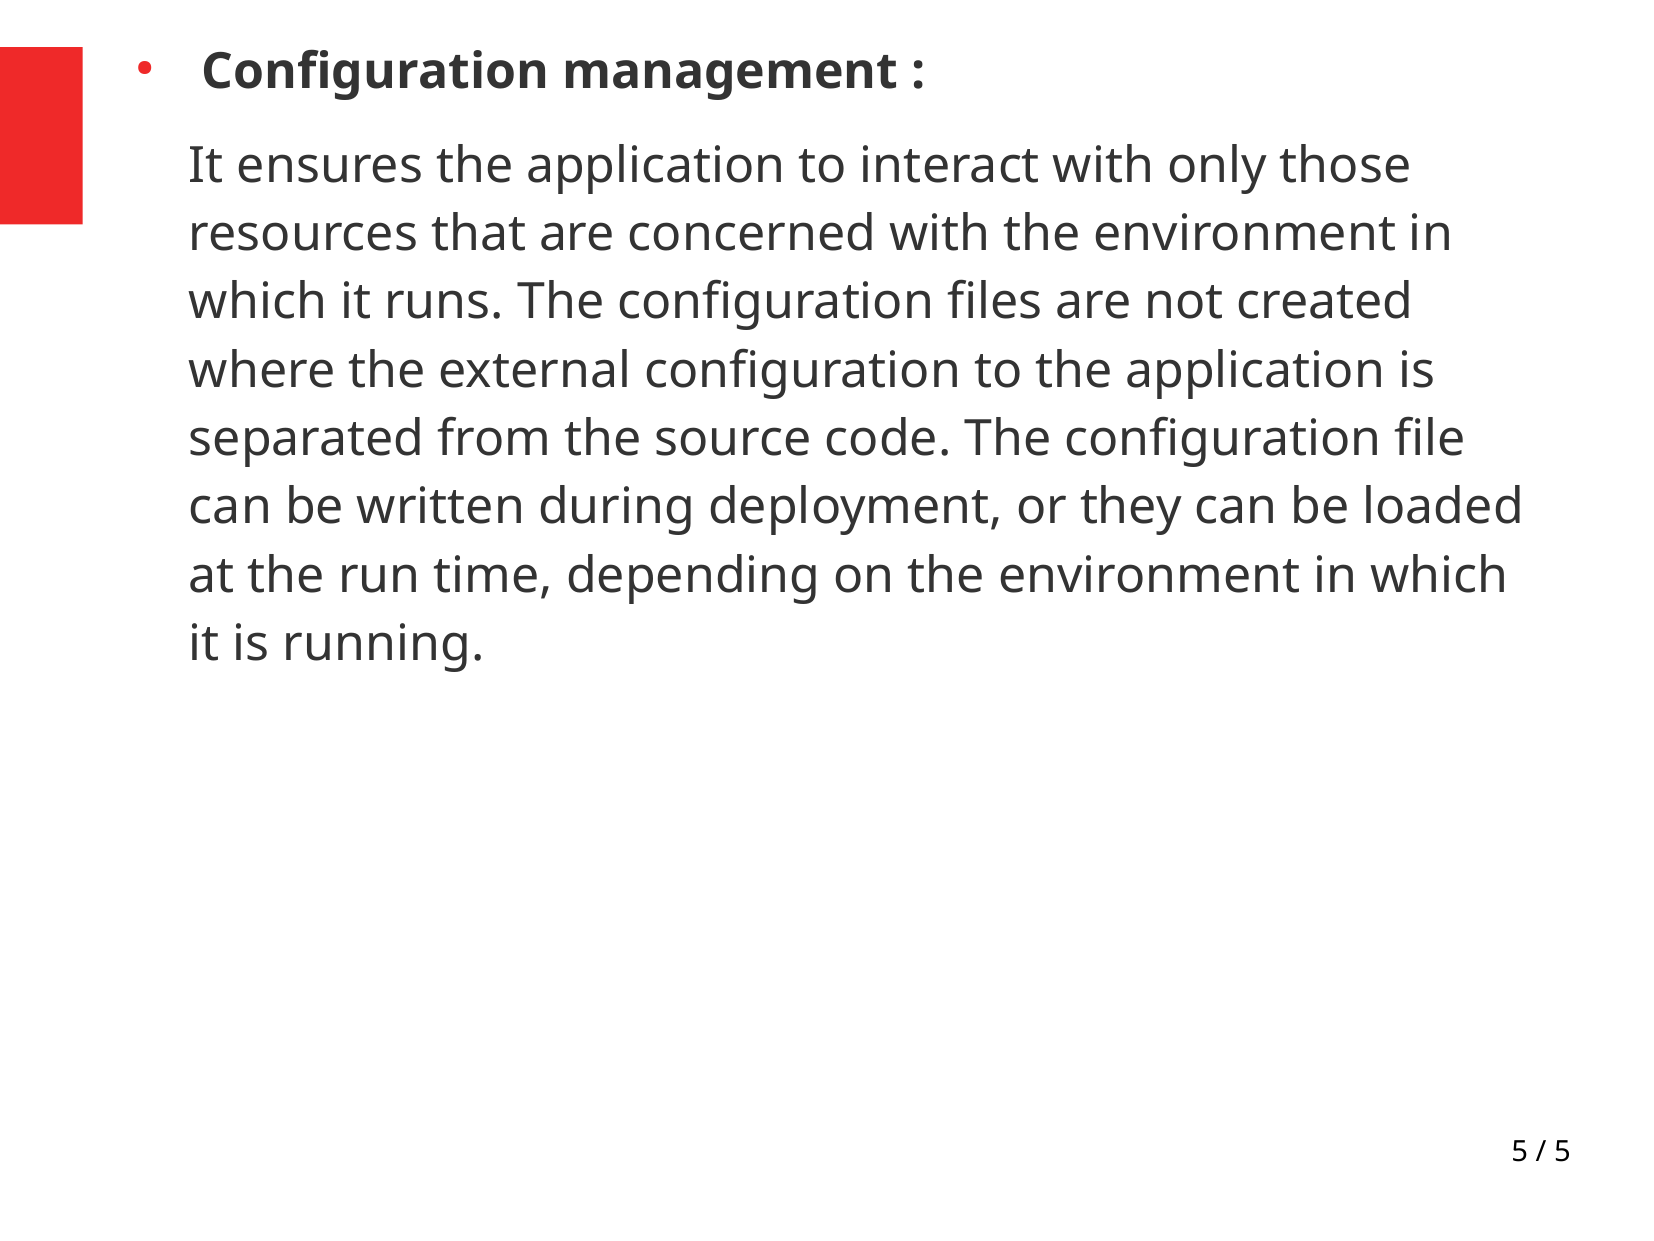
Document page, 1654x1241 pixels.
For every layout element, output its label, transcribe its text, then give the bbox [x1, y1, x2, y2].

list Configuration management : It ensures the application to interact with only those resources that are concerned with the environment in which it runs. The configuration files are not created where the external configuration to the application is separated from the source code. The configuration file can be written during deployment, or they can be loaded at the run time, depending on the environment in which it is running. [118, 35, 1536, 1193]
